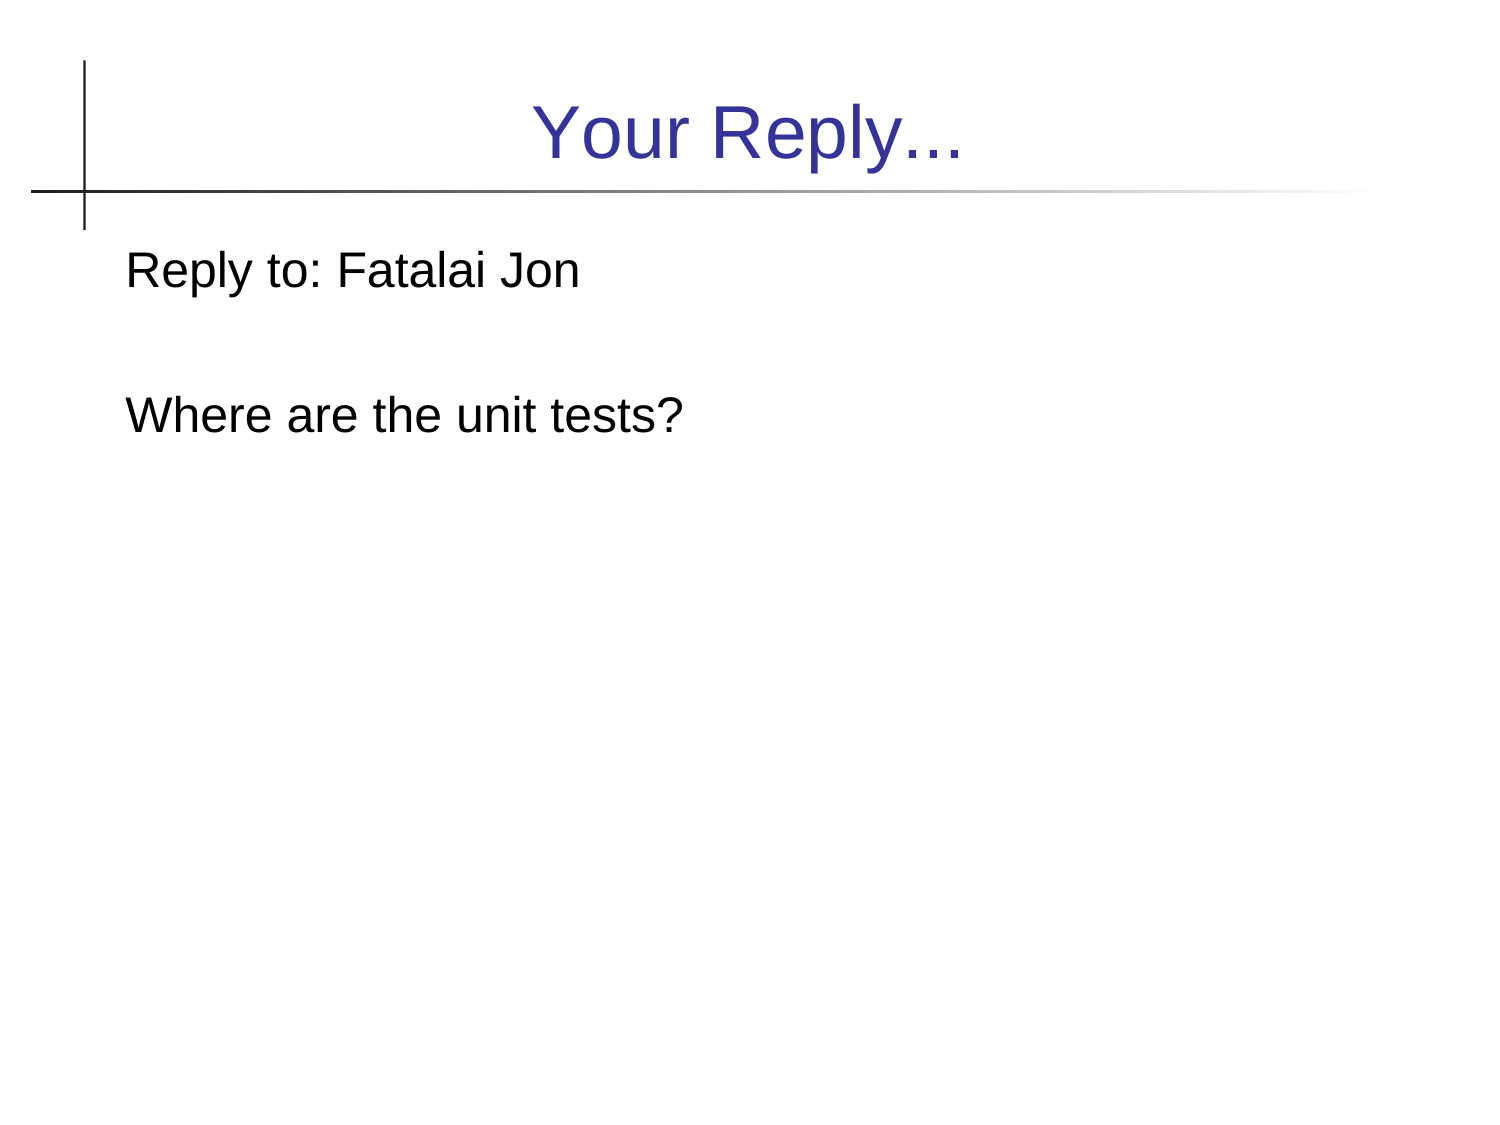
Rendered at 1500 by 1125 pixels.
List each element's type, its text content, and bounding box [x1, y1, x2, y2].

title Your Reply... [100, 42, 1397, 182]
list Reply to: Fatalai Jon Where are the unit tests? [110, 229, 1408, 960]
